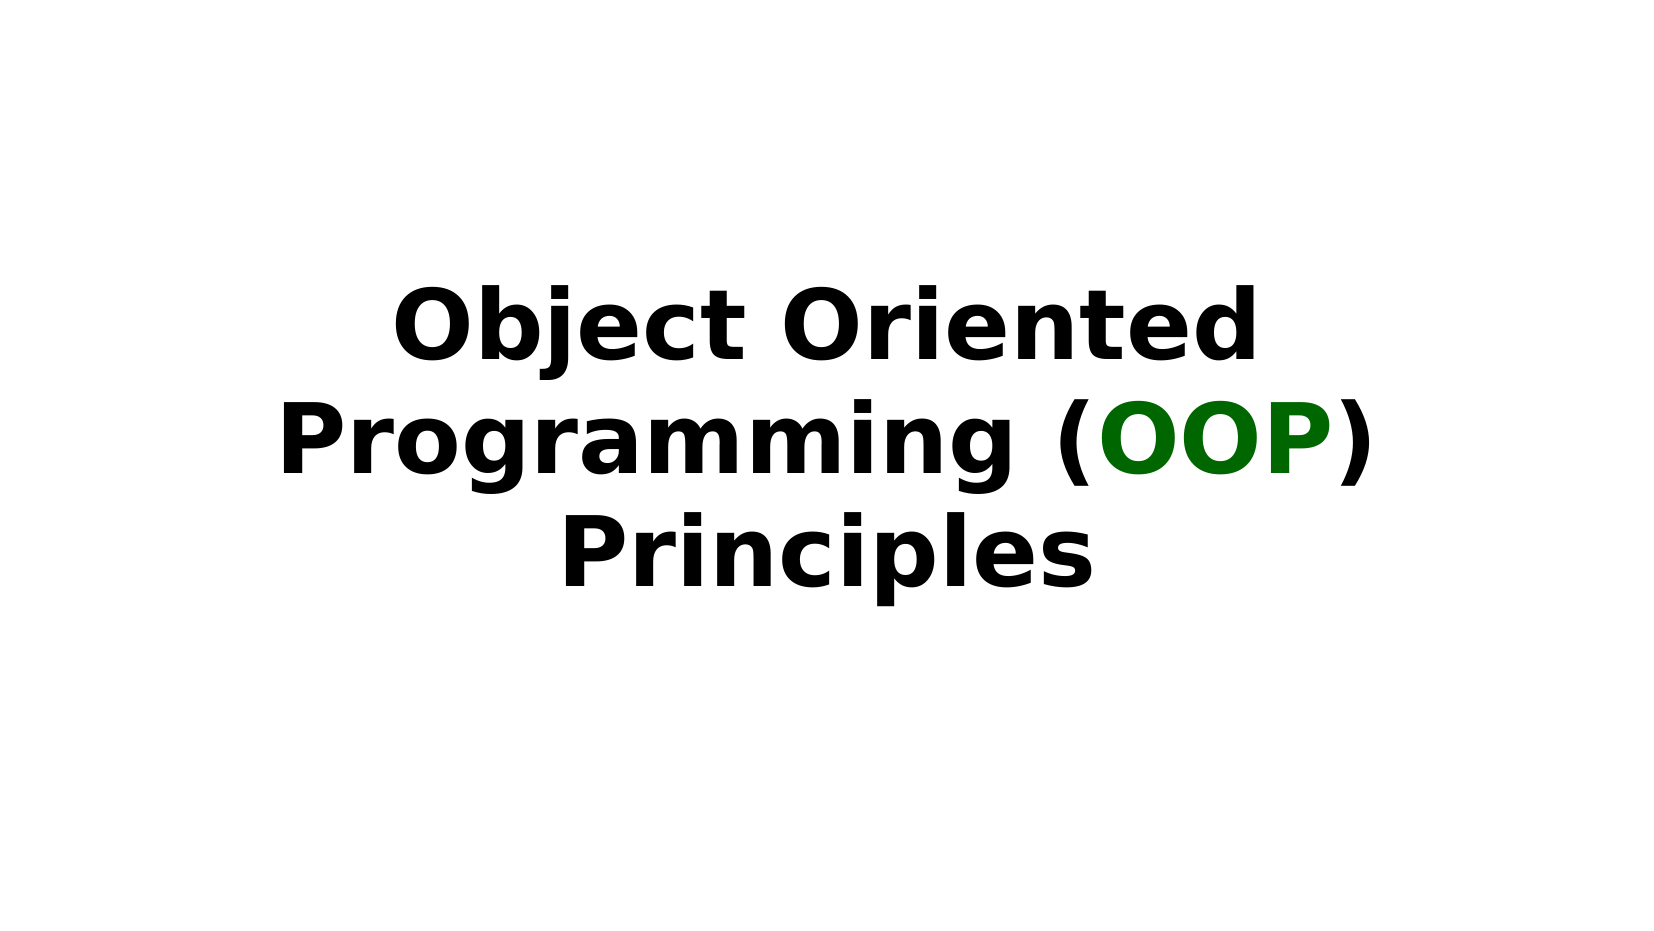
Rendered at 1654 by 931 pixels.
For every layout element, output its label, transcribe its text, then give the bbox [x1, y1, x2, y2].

title Object Oriented Programming (OOP) Principles [82, 269, 1571, 610]
